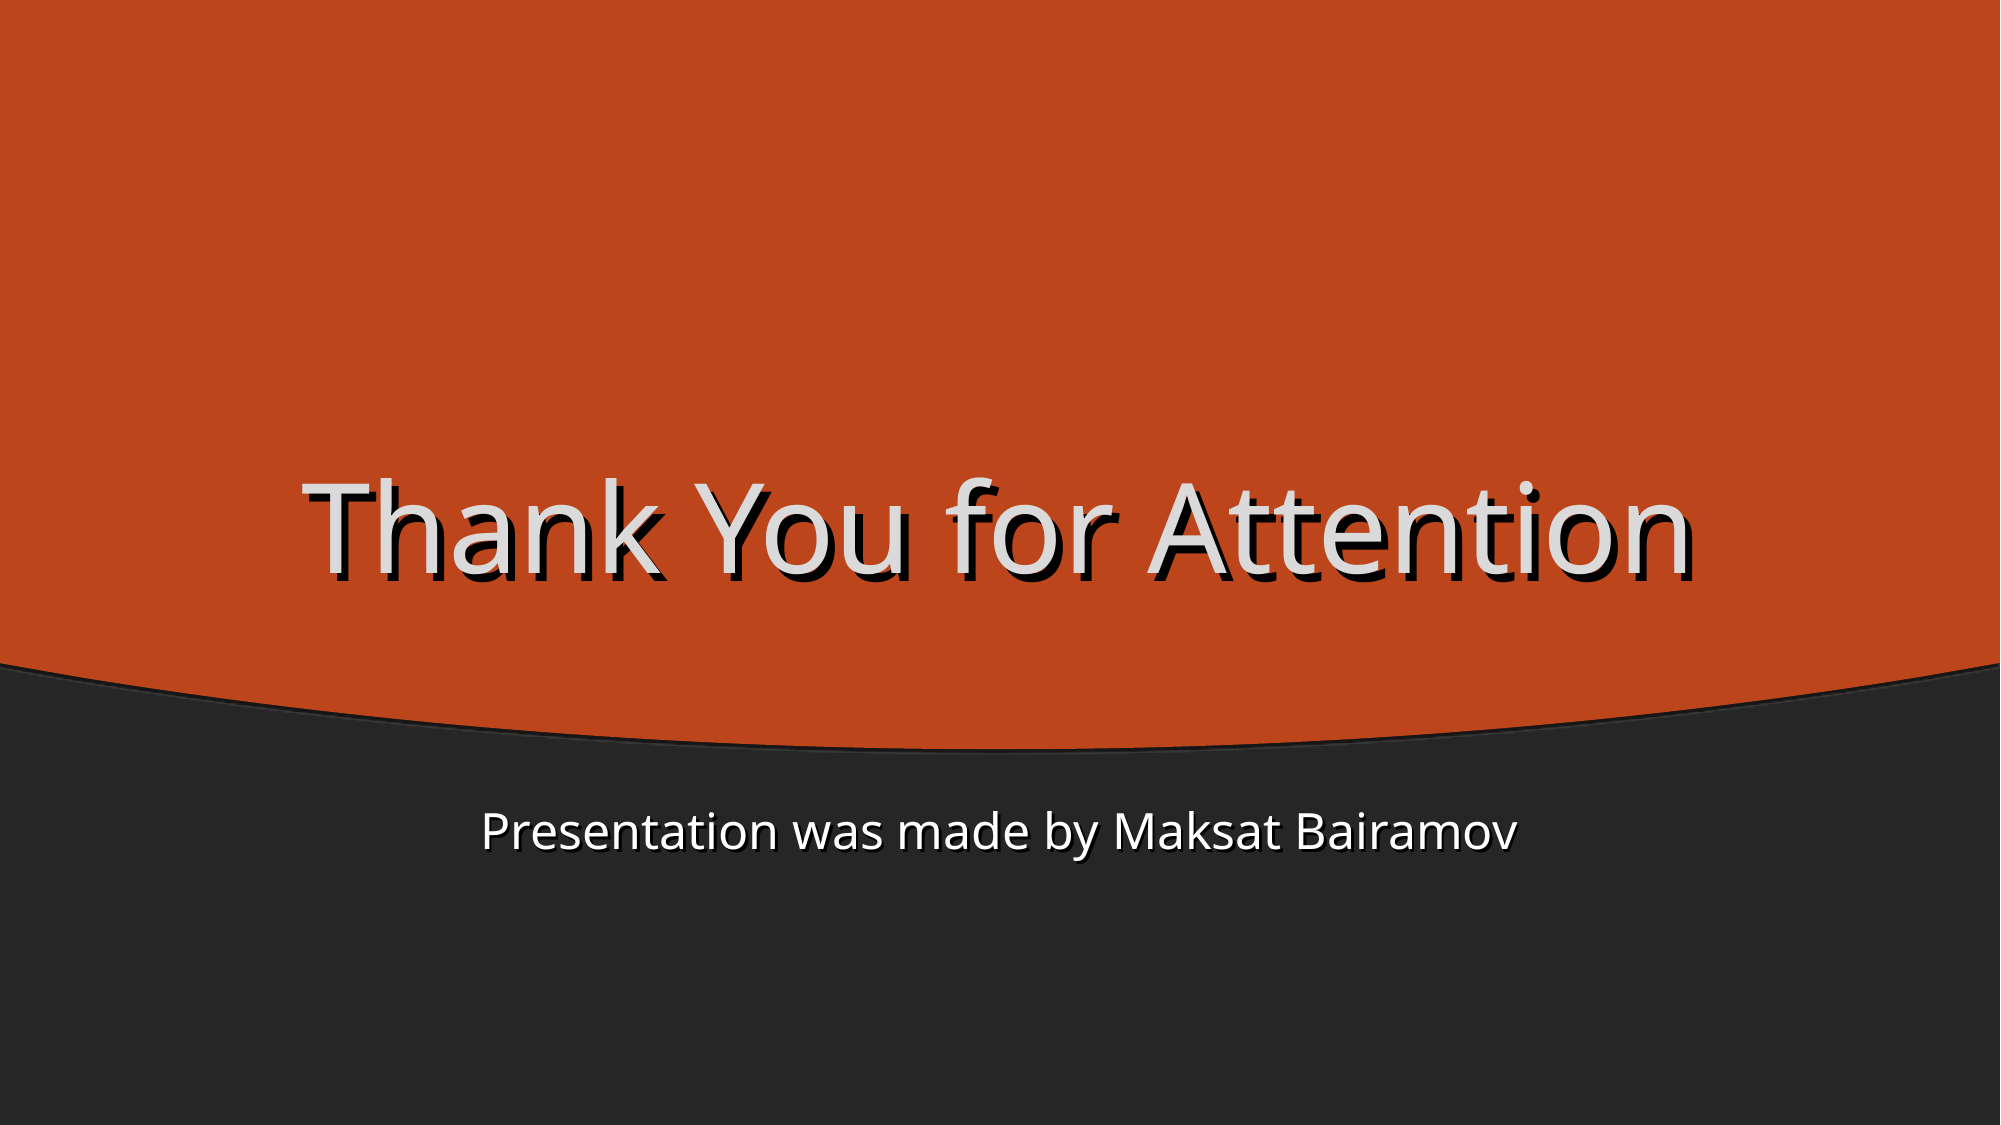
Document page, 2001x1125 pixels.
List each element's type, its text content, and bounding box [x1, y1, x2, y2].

list Presentation was made by Maksat Bairamov [224, 785, 1774, 953]
title Thank You for Attention [224, 205, 1774, 609]
text_box [0, 0, 2000, 1125]
